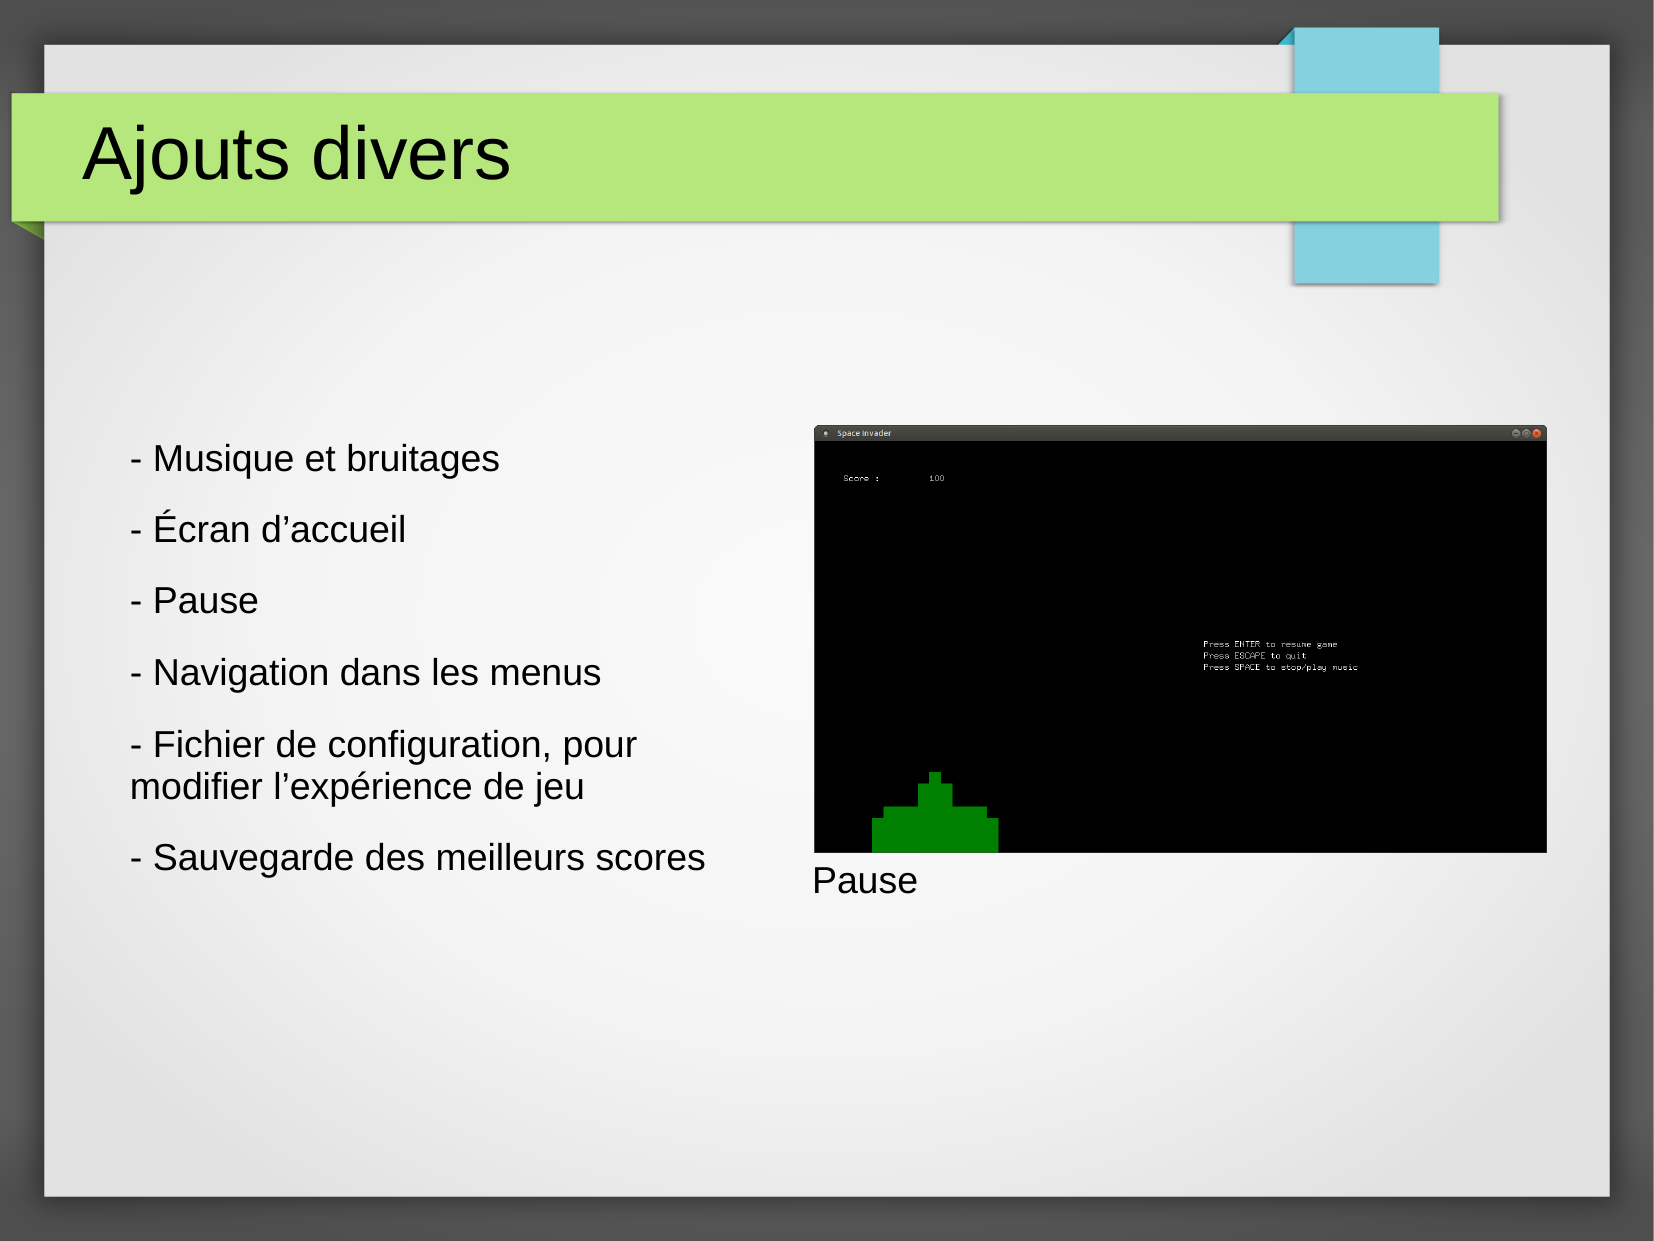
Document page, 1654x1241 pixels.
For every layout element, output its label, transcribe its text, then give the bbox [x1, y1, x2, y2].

title Ajouts divers [82, 94, 1264, 213]
text_box Pause [797, 852, 934, 910]
picture [0, 0, 1654, 1241]
list - Musique et bruitages - Écran d’accueil - Pause - Navigation dans les menus - Fichier de configuration, pour modifier l’expérience de jeu - Sauvegarde des meilleurs scores [59, 437, 745, 1123]
